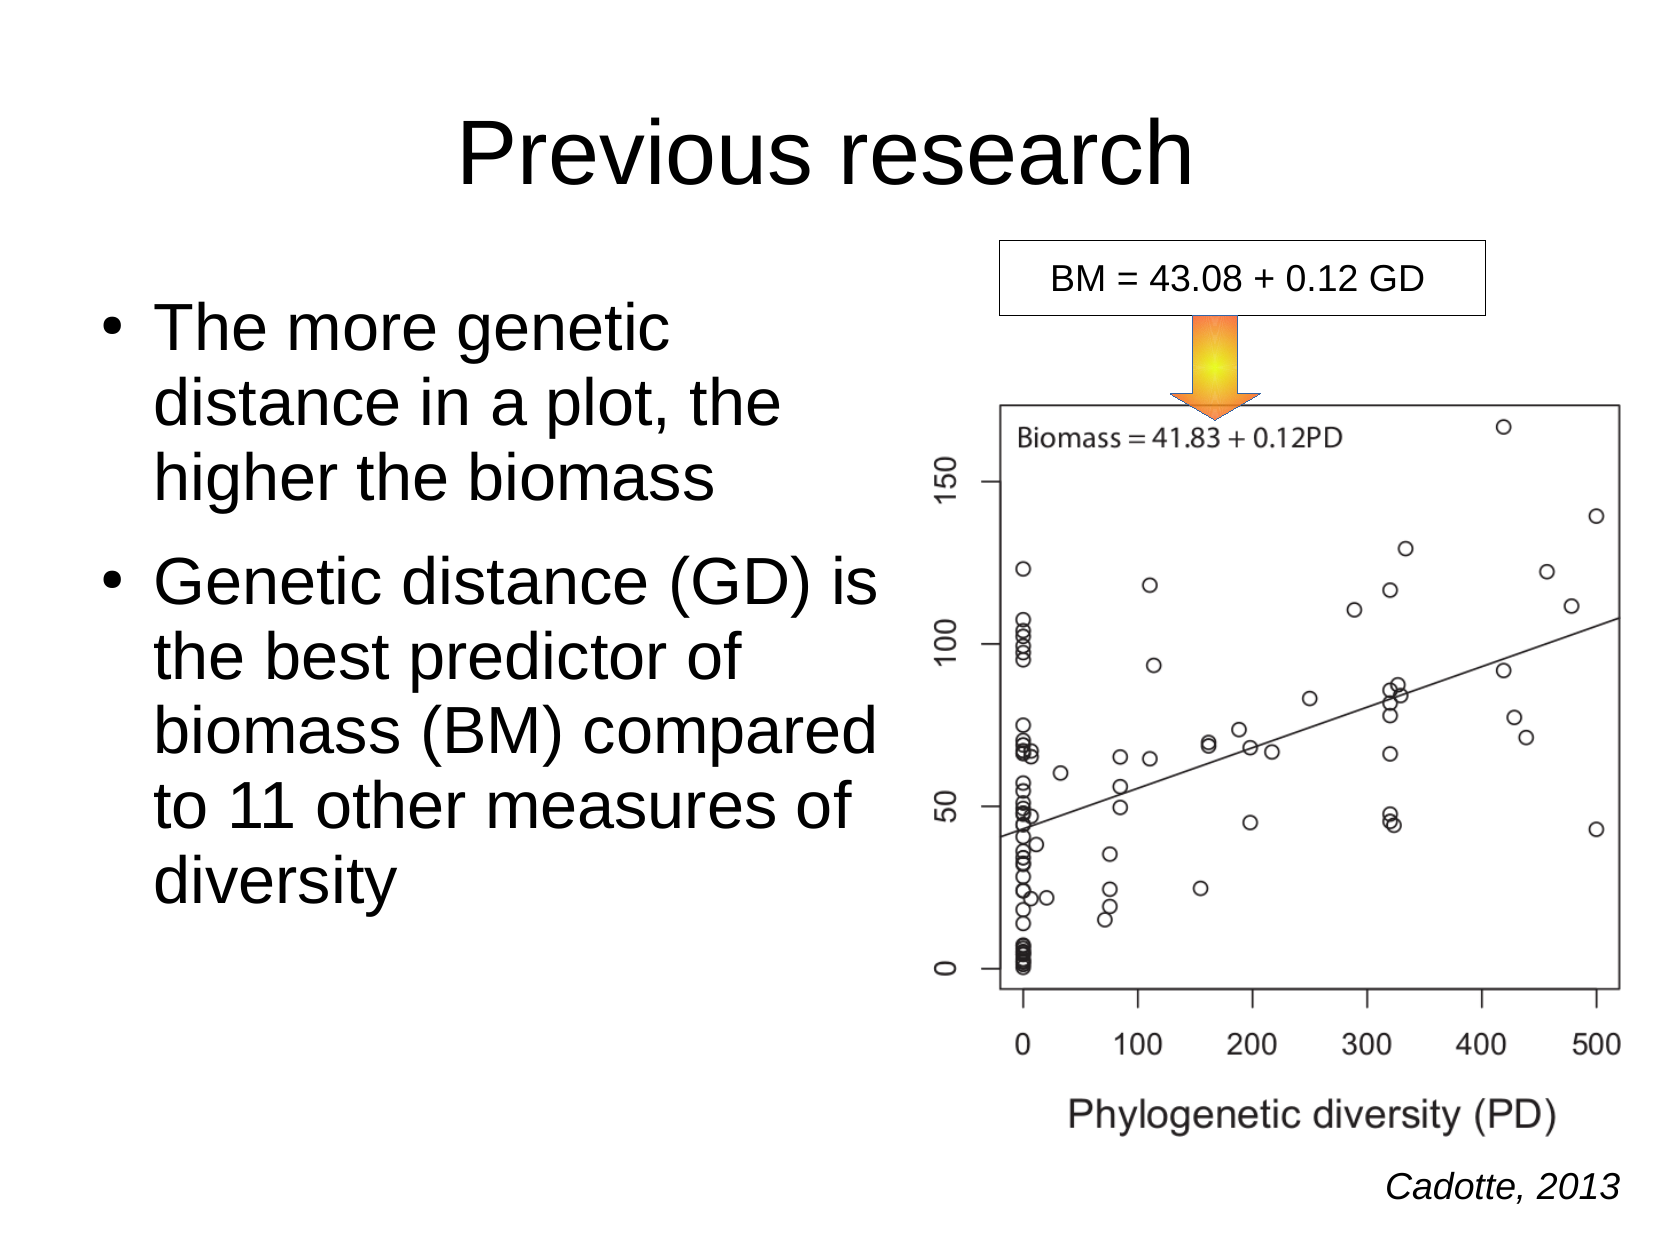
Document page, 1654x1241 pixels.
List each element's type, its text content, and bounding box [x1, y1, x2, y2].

text_box [1170, 315, 1261, 421]
text_box BM = 43.08 + 0.12 GD [999, 240, 1486, 316]
text_box Cadotte, 2013 [1370, 1158, 1636, 1216]
title Previous research [82, 49, 1571, 257]
list The more genetic distance in a plot, the higher the biomass Genetic distance (GD) is the best predictor of biomass (BM) compared to 11 other measures of diversity [82, 290, 916, 1186]
picture [933, 404, 1621, 1137]
